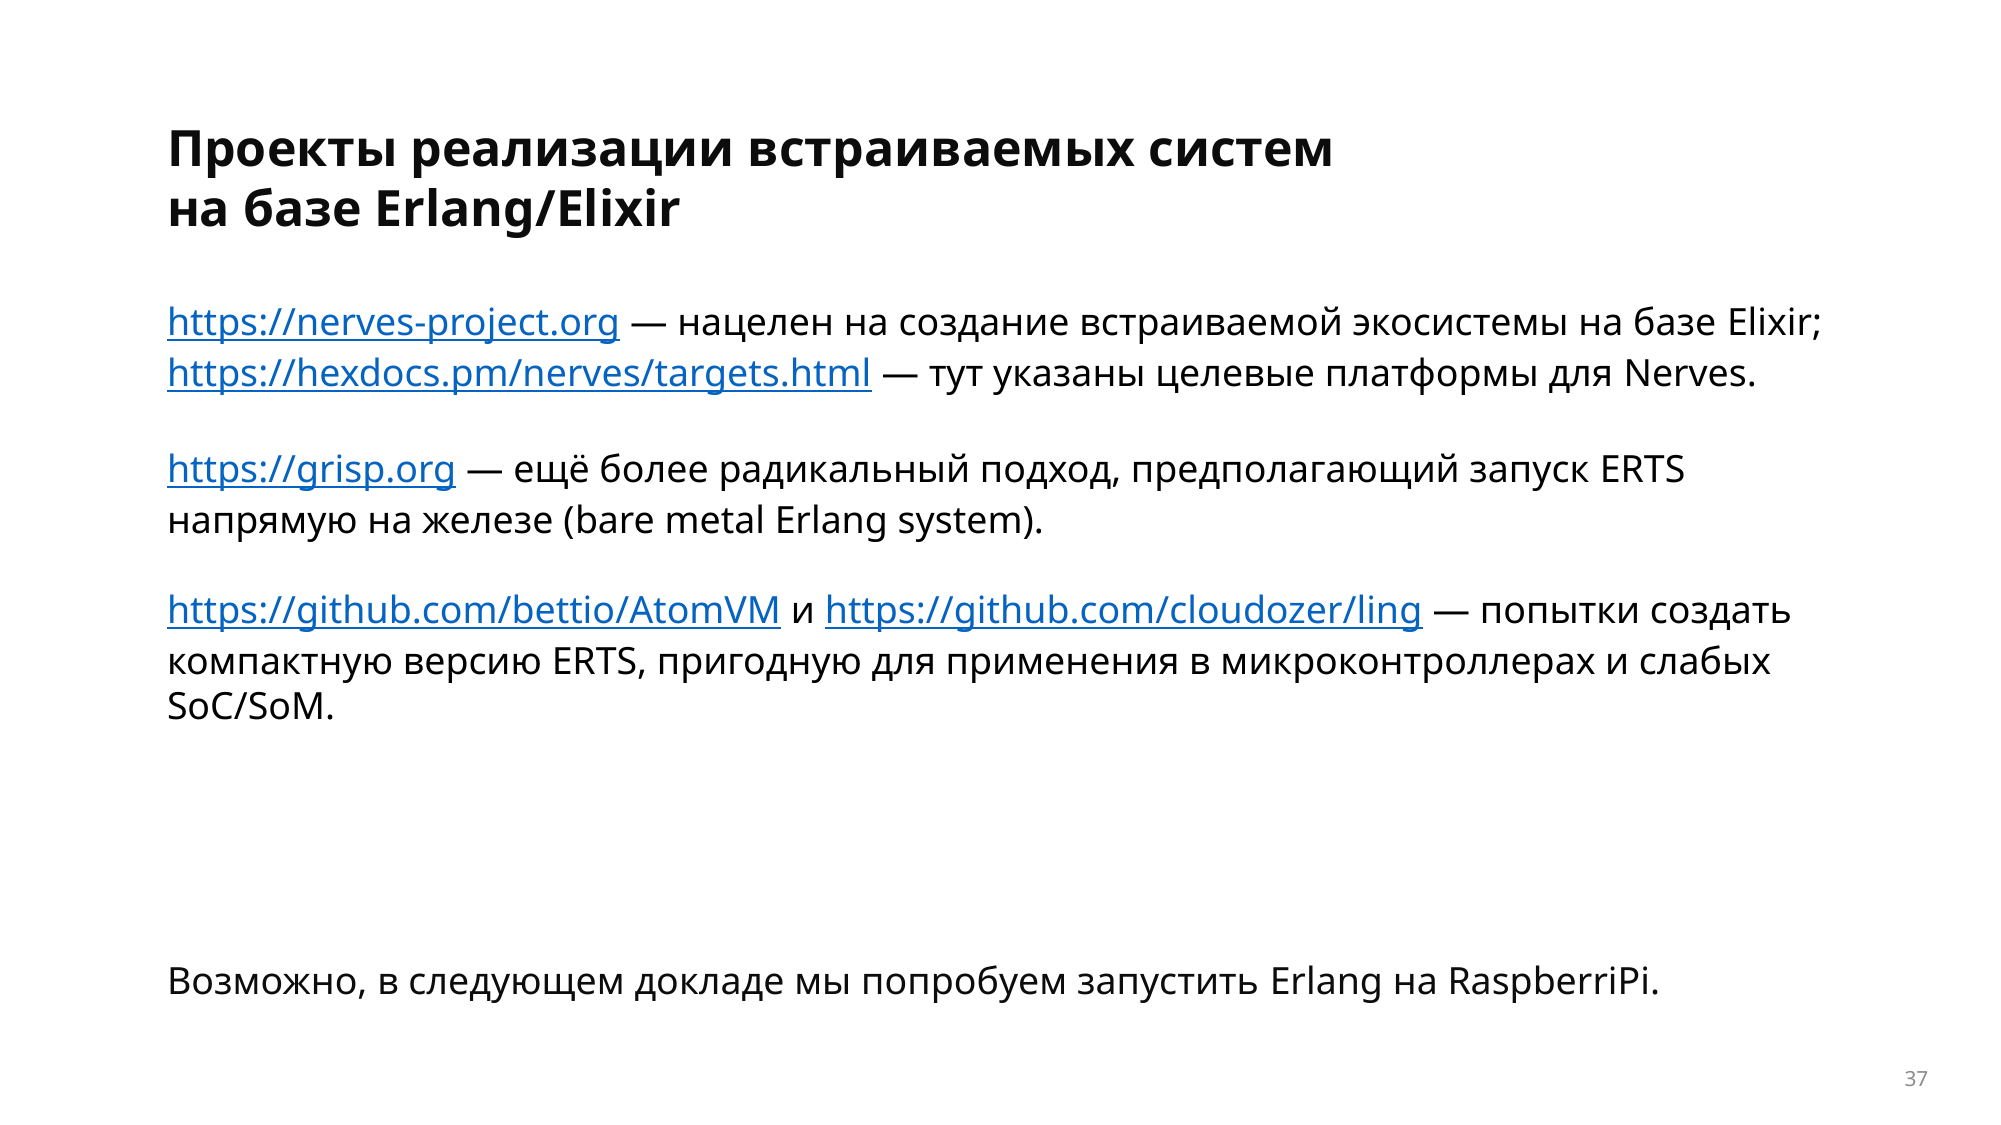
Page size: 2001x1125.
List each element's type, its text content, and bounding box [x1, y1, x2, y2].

slide_number <номер> [1832, 1034, 2000, 1125]
text_box Возможно, в следующем докладе мы попробуем запустить Erlang на RaspberriPi. [152, 949, 1850, 1056]
text_box https://nerves-project.org — нацелен на создание встраиваемой экосистемы на базе Elixir; https://hexdocs.pm/nerves/targets.html — тут указаны целевые платформы для Nerves. https://grisp.org — ещё более радикальный подход, предполагающий запуск ERTS напрямую на железе (bare metal Erlang system). https://github.com/bettio/AtomVM и https://github.com/cloudozer/ling — попытки создать компактную версию ERTS, пригодную для применения в микроконтроллерах и слабых SoC/SoM. [152, 290, 1850, 765]
text_box Проекты реализации встраиваемых систем на базе Erlang/Elixir [152, 108, 1850, 248]
